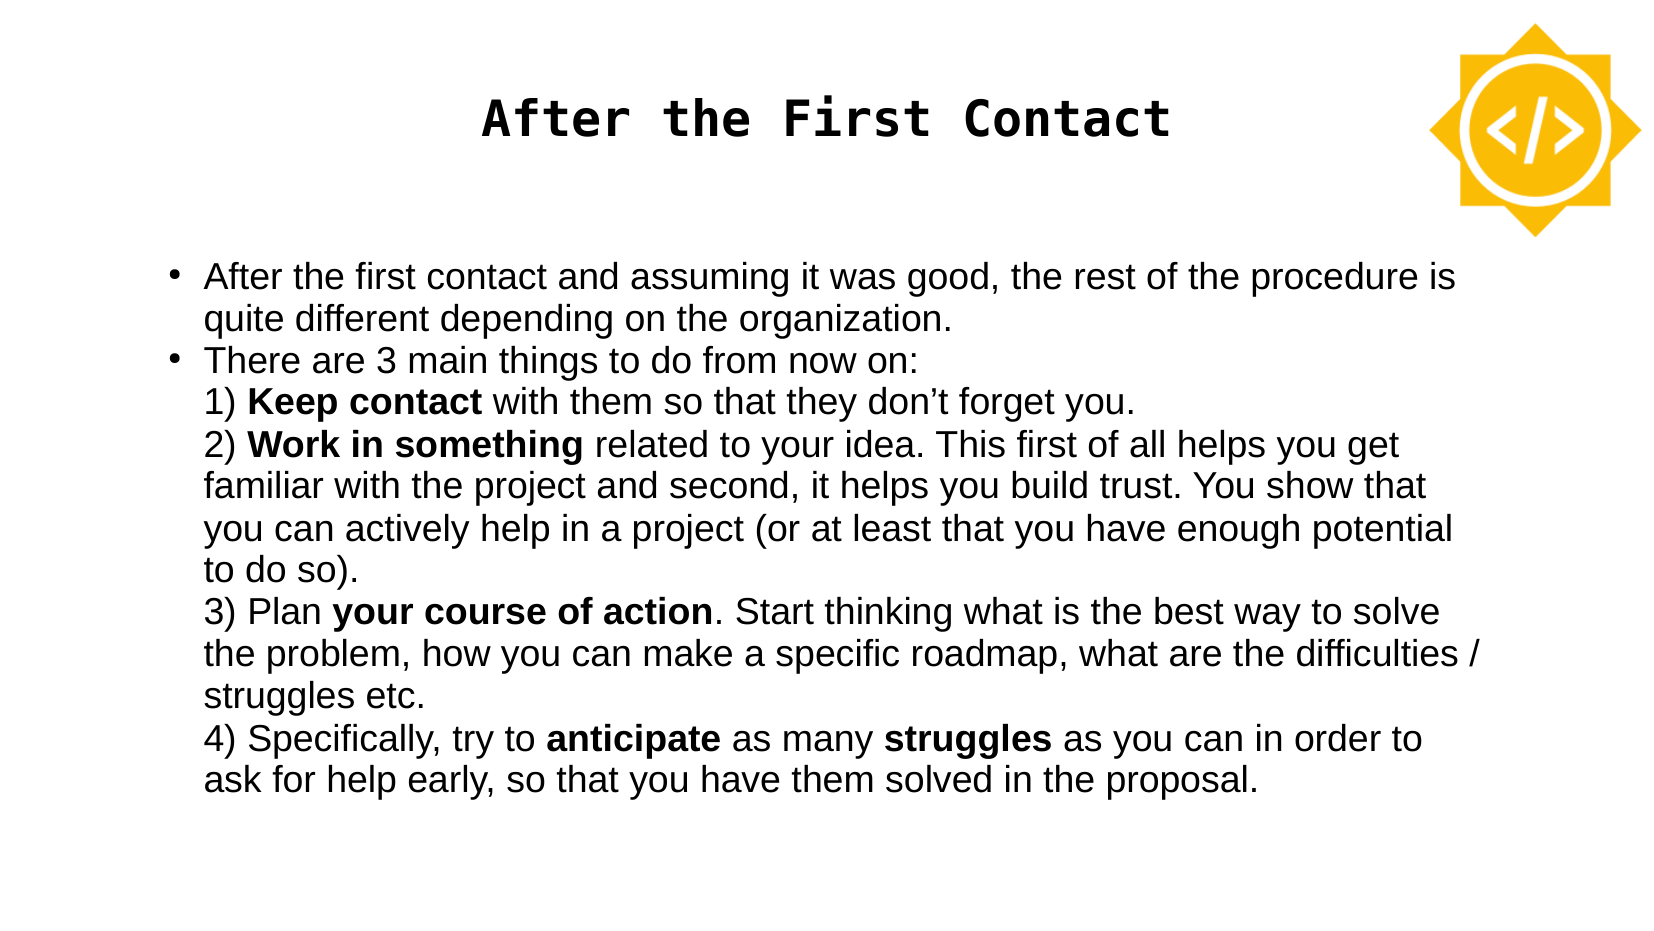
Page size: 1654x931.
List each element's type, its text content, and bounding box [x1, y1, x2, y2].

picture [1429, 23, 1642, 82]
text_box After the first contact and assuming it was good, the rest of the procedure is quite different depending on the organization. There are 3 main things to do from now on: 1) Keep contact with them so that they don’t forget you. 2) Work in something related to your idea. This first of all helps you get familiar with the project and second, it helps you build trust. You show that you can actively help in a project (or at least that you have enough potential to do so). 3) Plan your course of action. Start thinking what is the best way to solve the problem, how you can make a specific roadmap, what are the difficulties / struggles etc. 4) Specifically, try to anticipate as many struggles as you can in order to ask for help early, so that you have them solved in the proposal. [153, 414, 1501, 839]
text_box After the First Contact [0, 82, 1654, 414]
